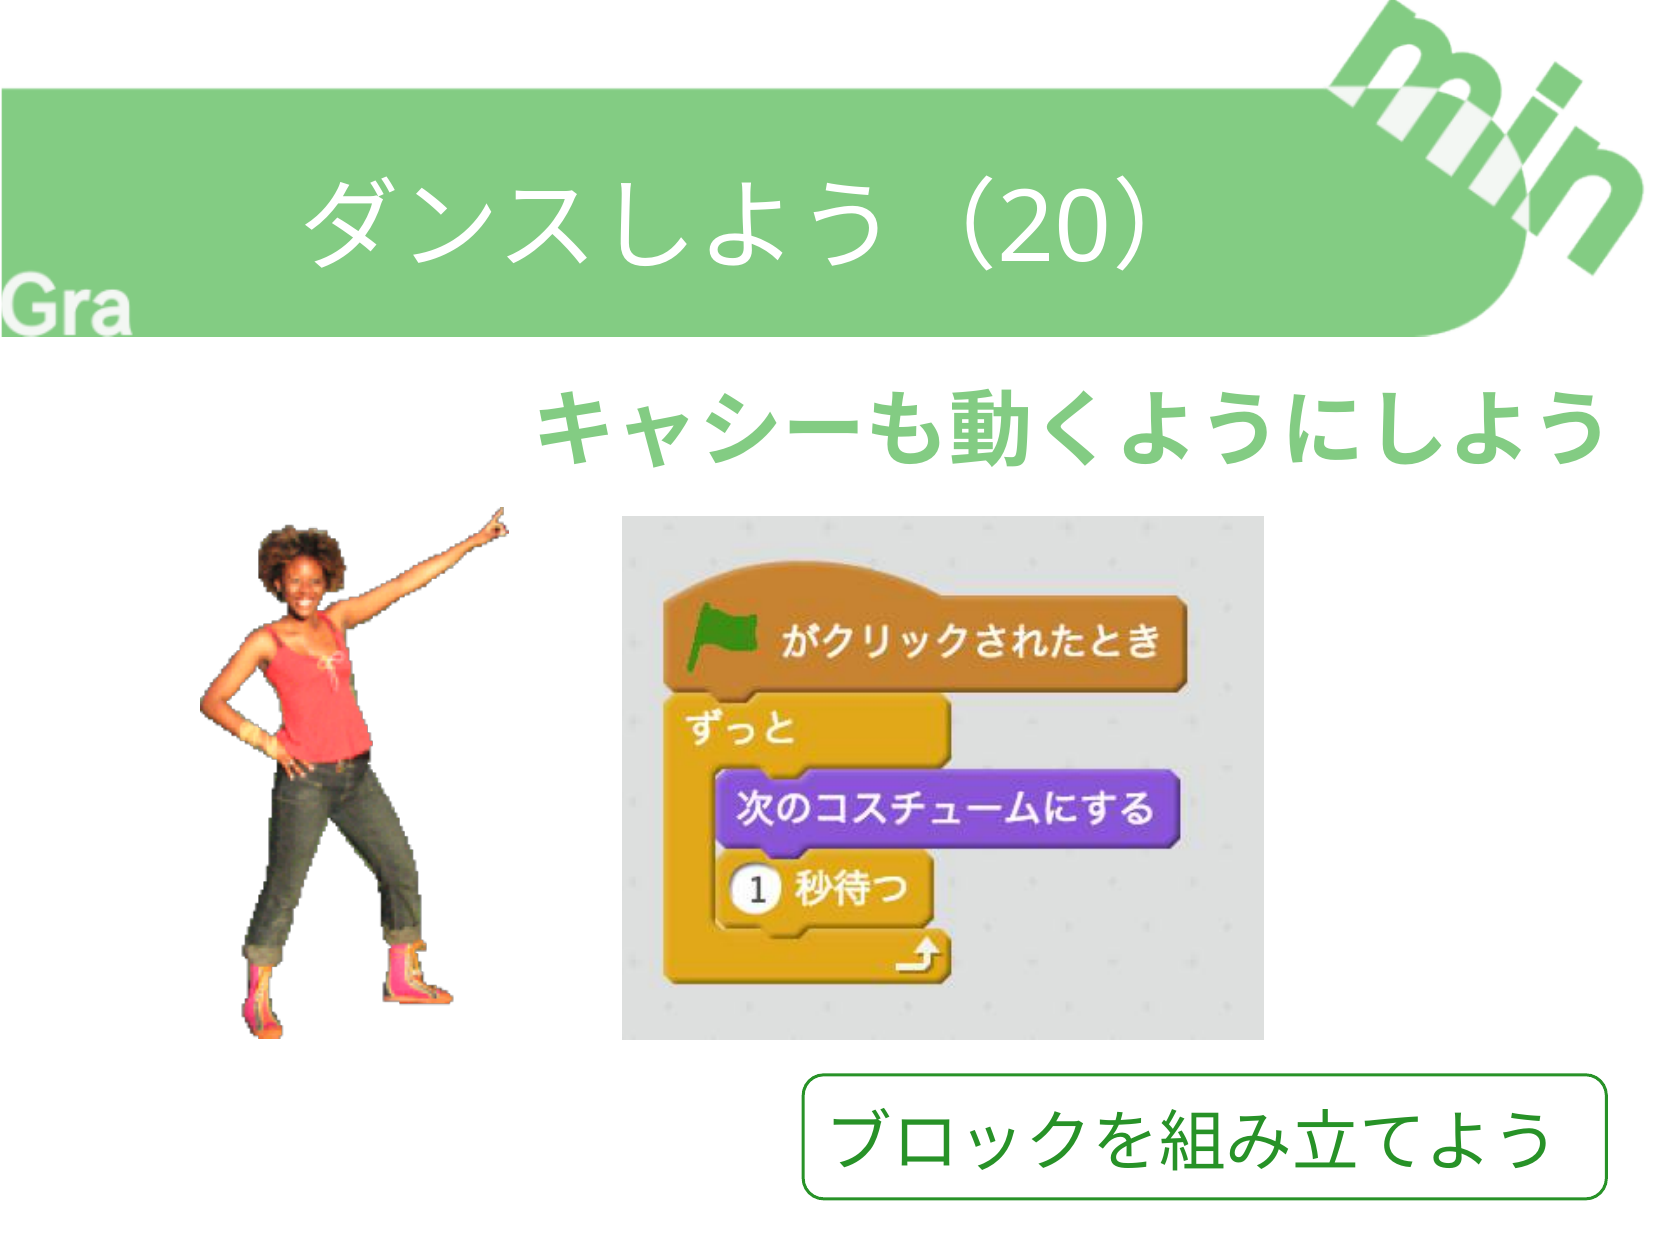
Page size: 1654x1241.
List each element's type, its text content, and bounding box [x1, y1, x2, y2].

text_box キャシーも動くようにしよう [35, 355, 1630, 487]
title ダンスしよう（20） [11, 134, 1501, 303]
picture [1, 0, 1654, 337]
picture [622, 516, 1264, 1040]
picture [200, 507, 509, 1039]
text_box ブロックを組み立てよう [803, 1074, 1607, 1199]
